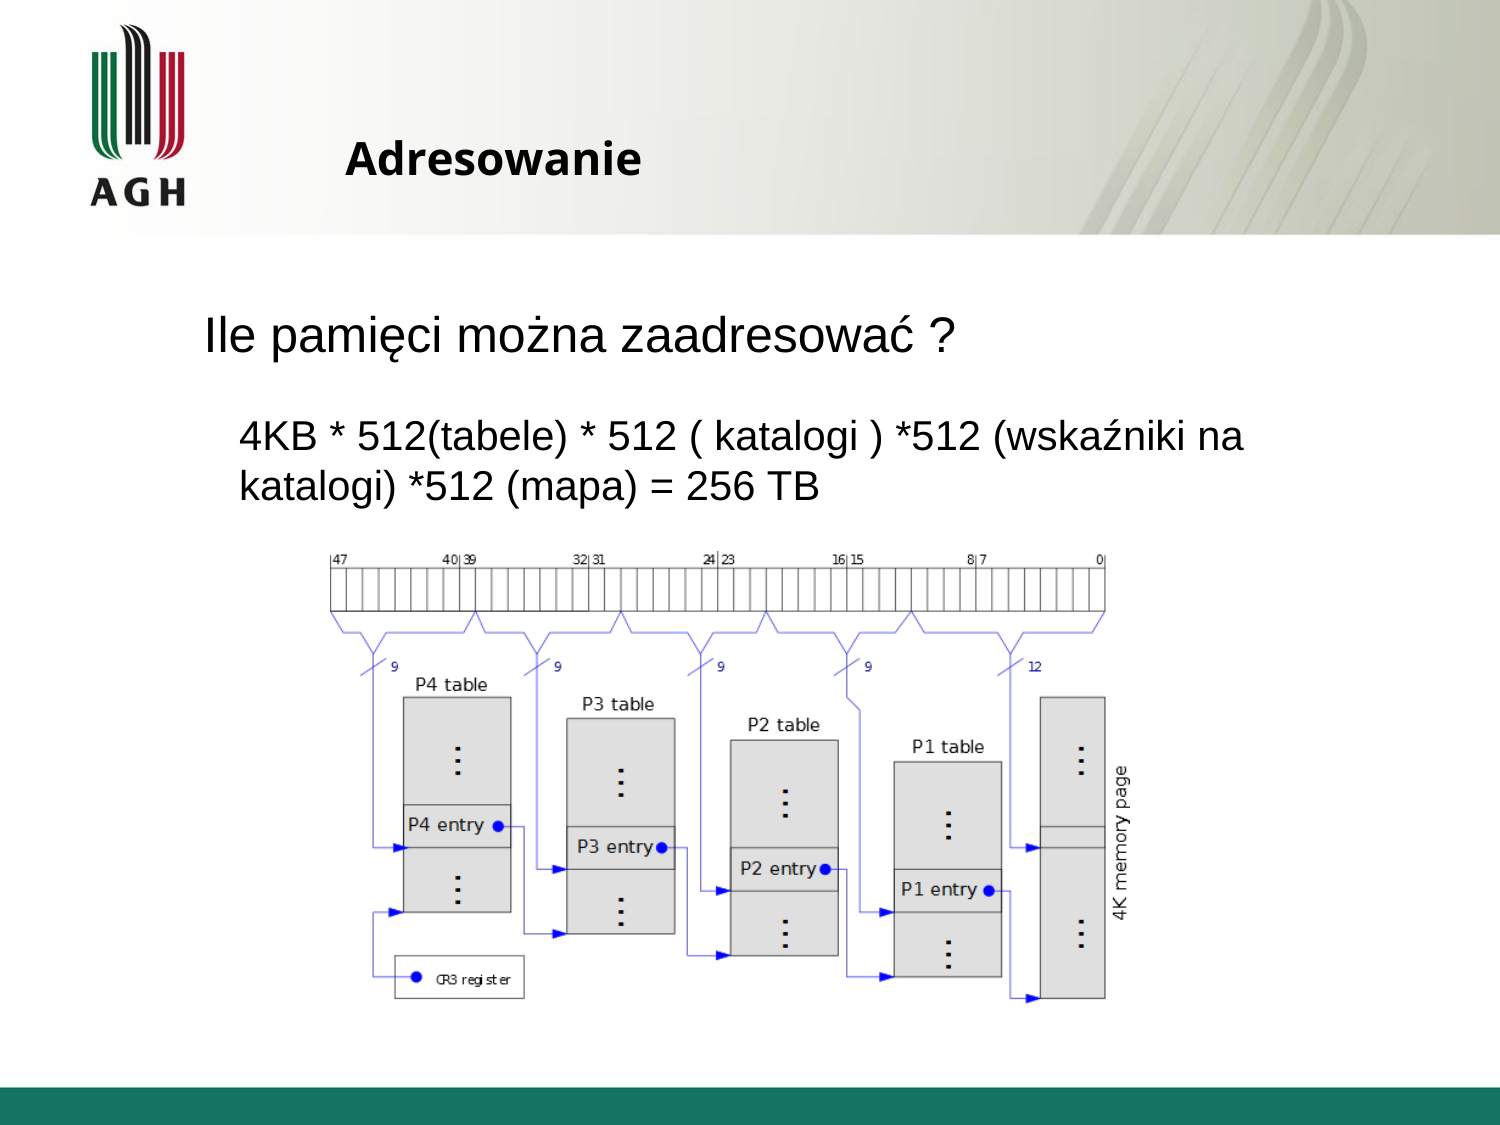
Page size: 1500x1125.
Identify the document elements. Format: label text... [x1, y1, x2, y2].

text_box Ile pamięci można zaadresować ? [188, 295, 1347, 431]
picture [0, 0, 1500, 1125]
text_box 4KB * 512(tabele) * 512 ( katalogi ) *512 (wskaźniki na katalogi) *512 (mapa) = 256 TB [224, 401, 1335, 517]
title Adresowanie [330, 94, 1312, 221]
